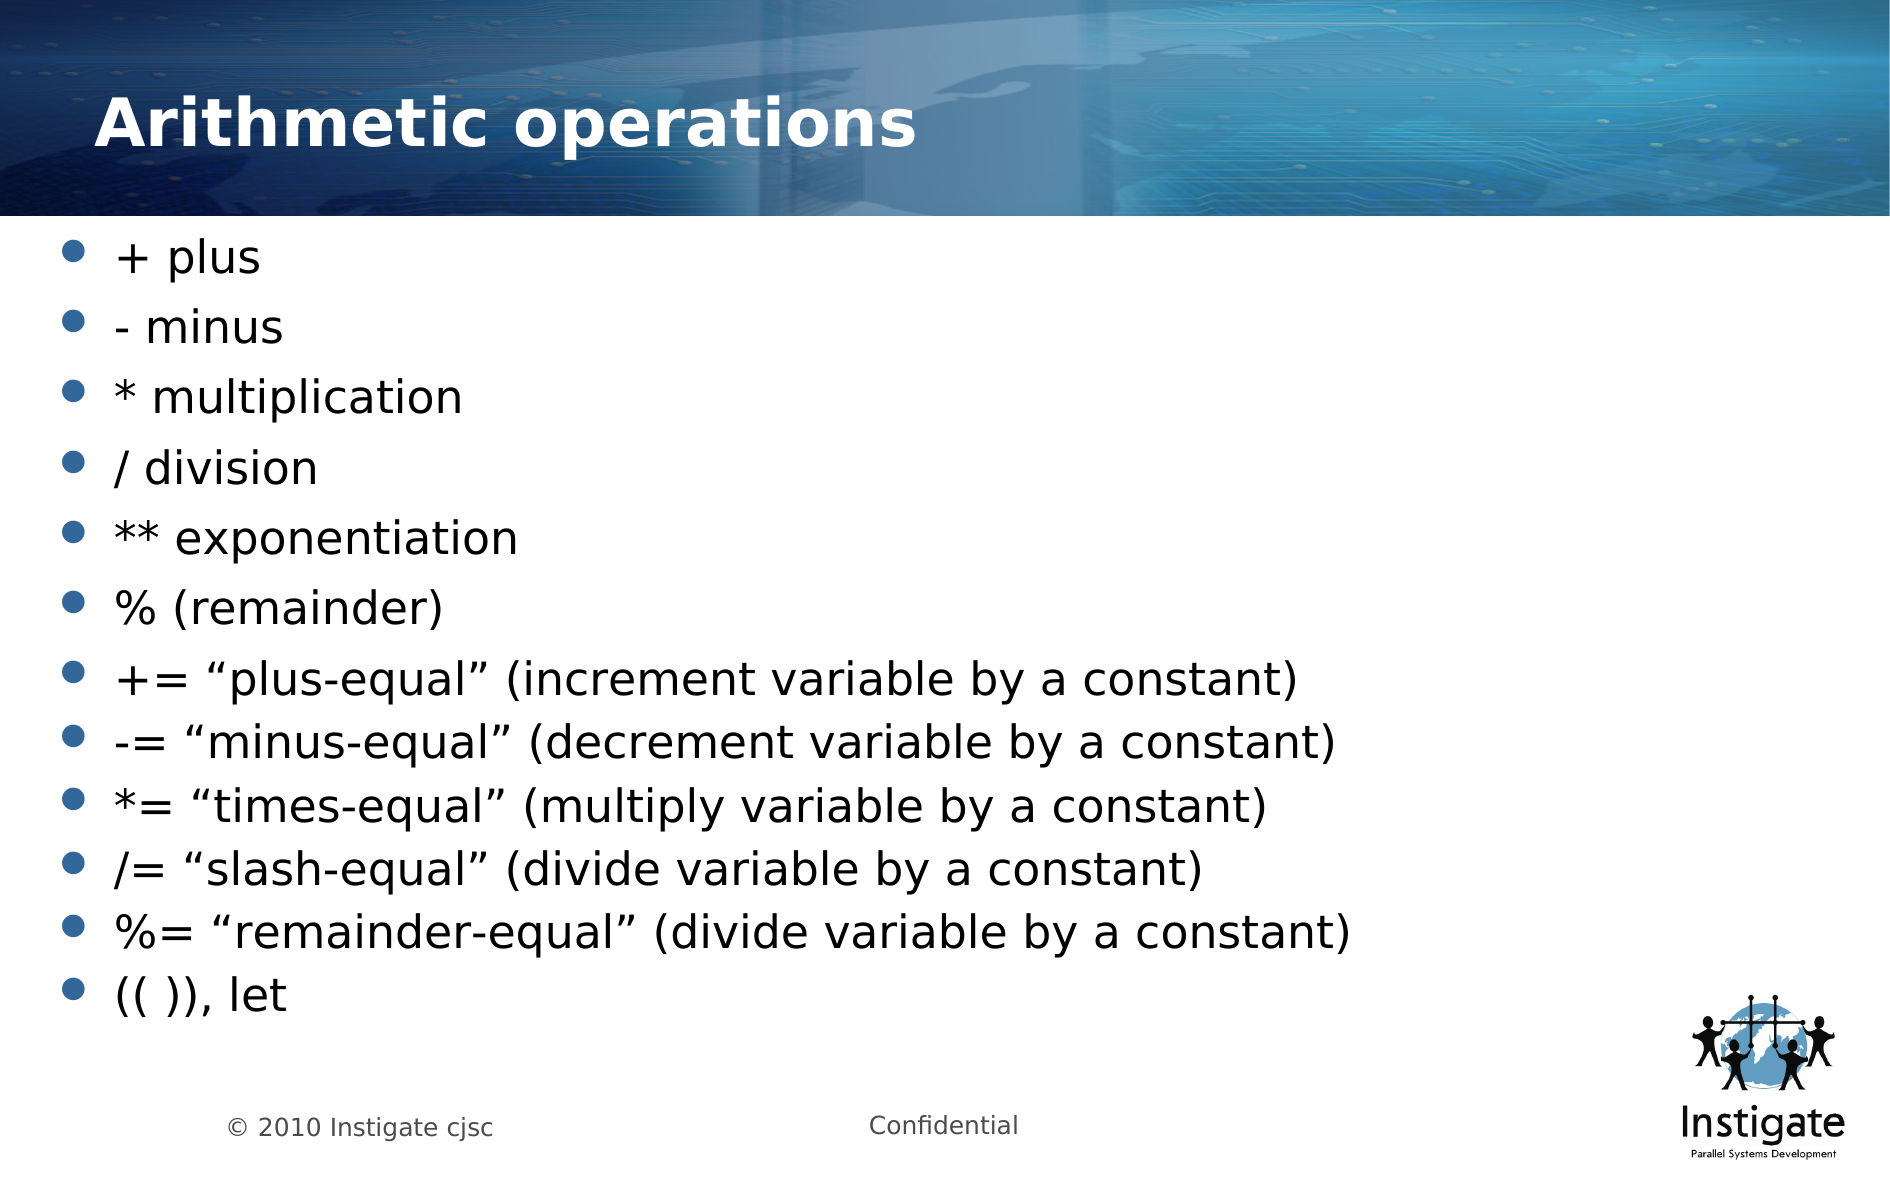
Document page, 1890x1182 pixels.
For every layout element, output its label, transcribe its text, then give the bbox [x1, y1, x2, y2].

picture [1650, 956, 1876, 1182]
picture [0, 0, 1890, 216]
title Arithmetic operations [94, 54, 1793, 210]
list + plus - minus * multiplication / division ** exponentiation % (remainder) += “plus-equal” (increment variable by a constant) -= “minus-equal” (decrement variable by a constant) *= “times-equal” (multiply variable by a constant) /= “slash-equal” (divide variable by a constant) %= “remainder-equal” (divide variable by a constant) (( )), let [59, 236, 1831, 1029]
